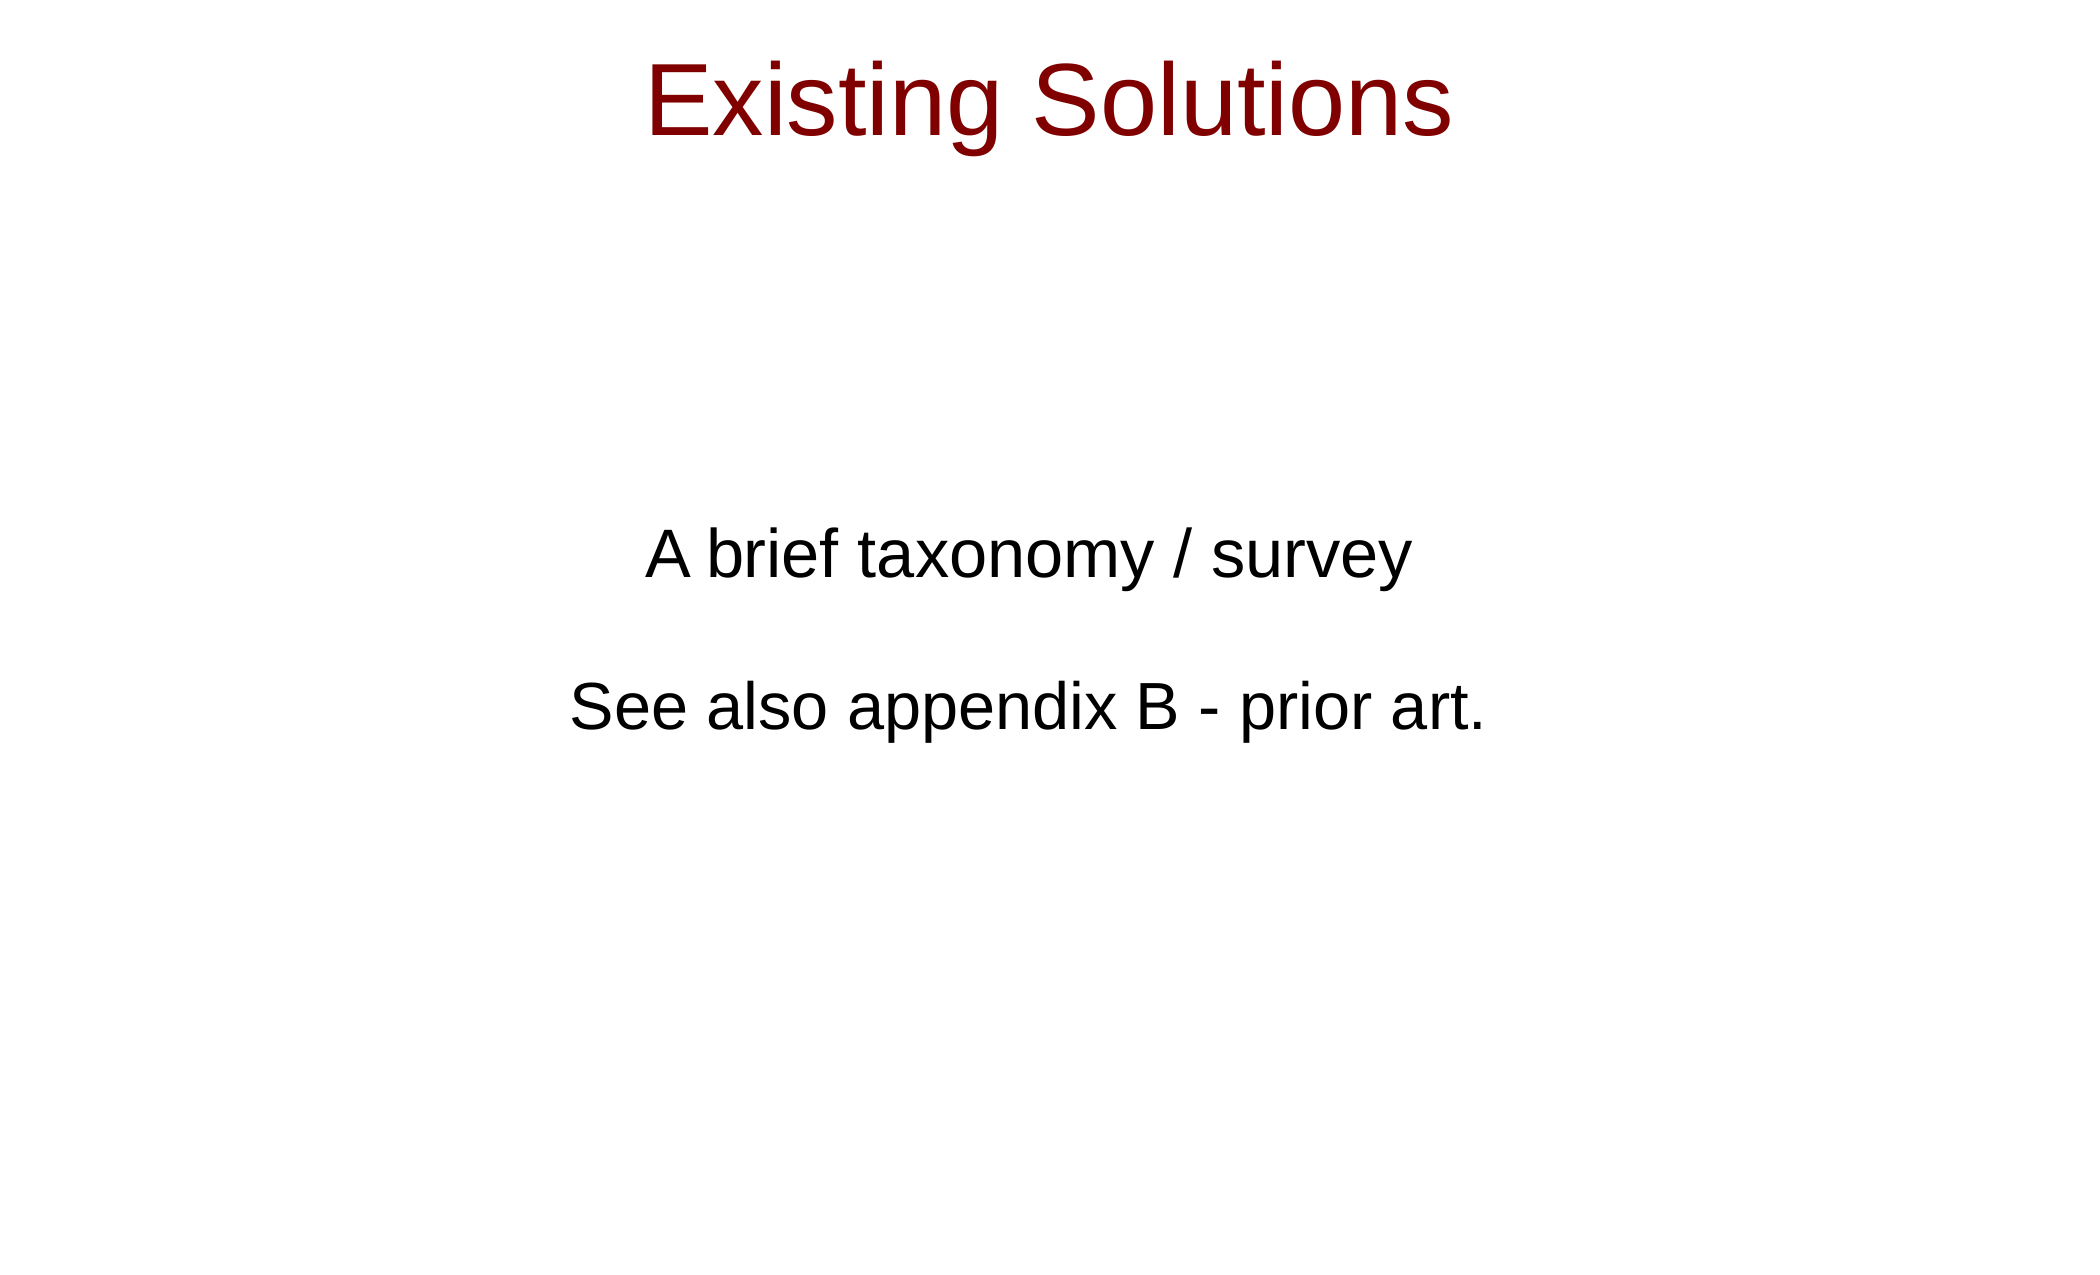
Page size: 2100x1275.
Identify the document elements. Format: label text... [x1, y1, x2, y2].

title Existing Solutions [105, 42, 1995, 273]
subtitle A brief taxonomy / survey See also appendix B - prior art. [105, 298, 1953, 1038]
